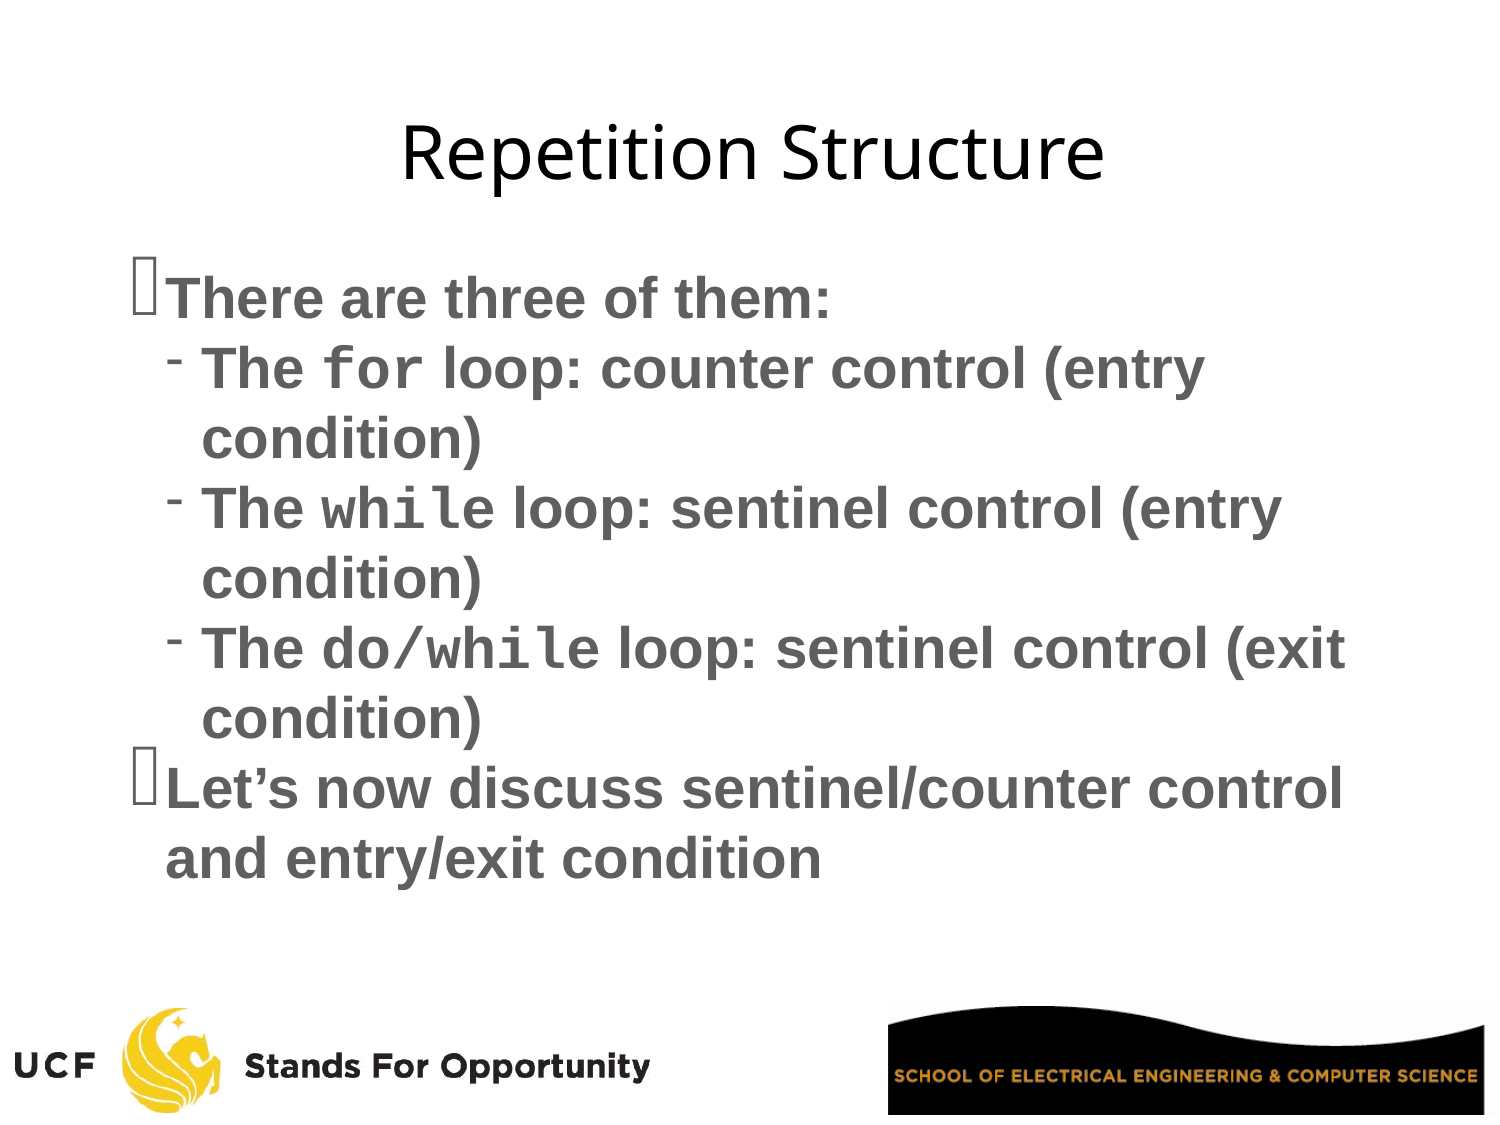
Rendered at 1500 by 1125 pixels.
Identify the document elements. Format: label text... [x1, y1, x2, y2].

text_box Repetition Structure [79, 52, 1427, 248]
picture [887, 1006, 1497, 1115]
picture [15, 1008, 650, 1113]
text_box There are three of them: The for loop: counter control (entry condition) The while loop: sentinel control (entry condition) The do/while loop: sentinel control (exit condition) Let’s now discuss sentinel/counter control and entry/exit condition [115, 252, 1391, 928]
